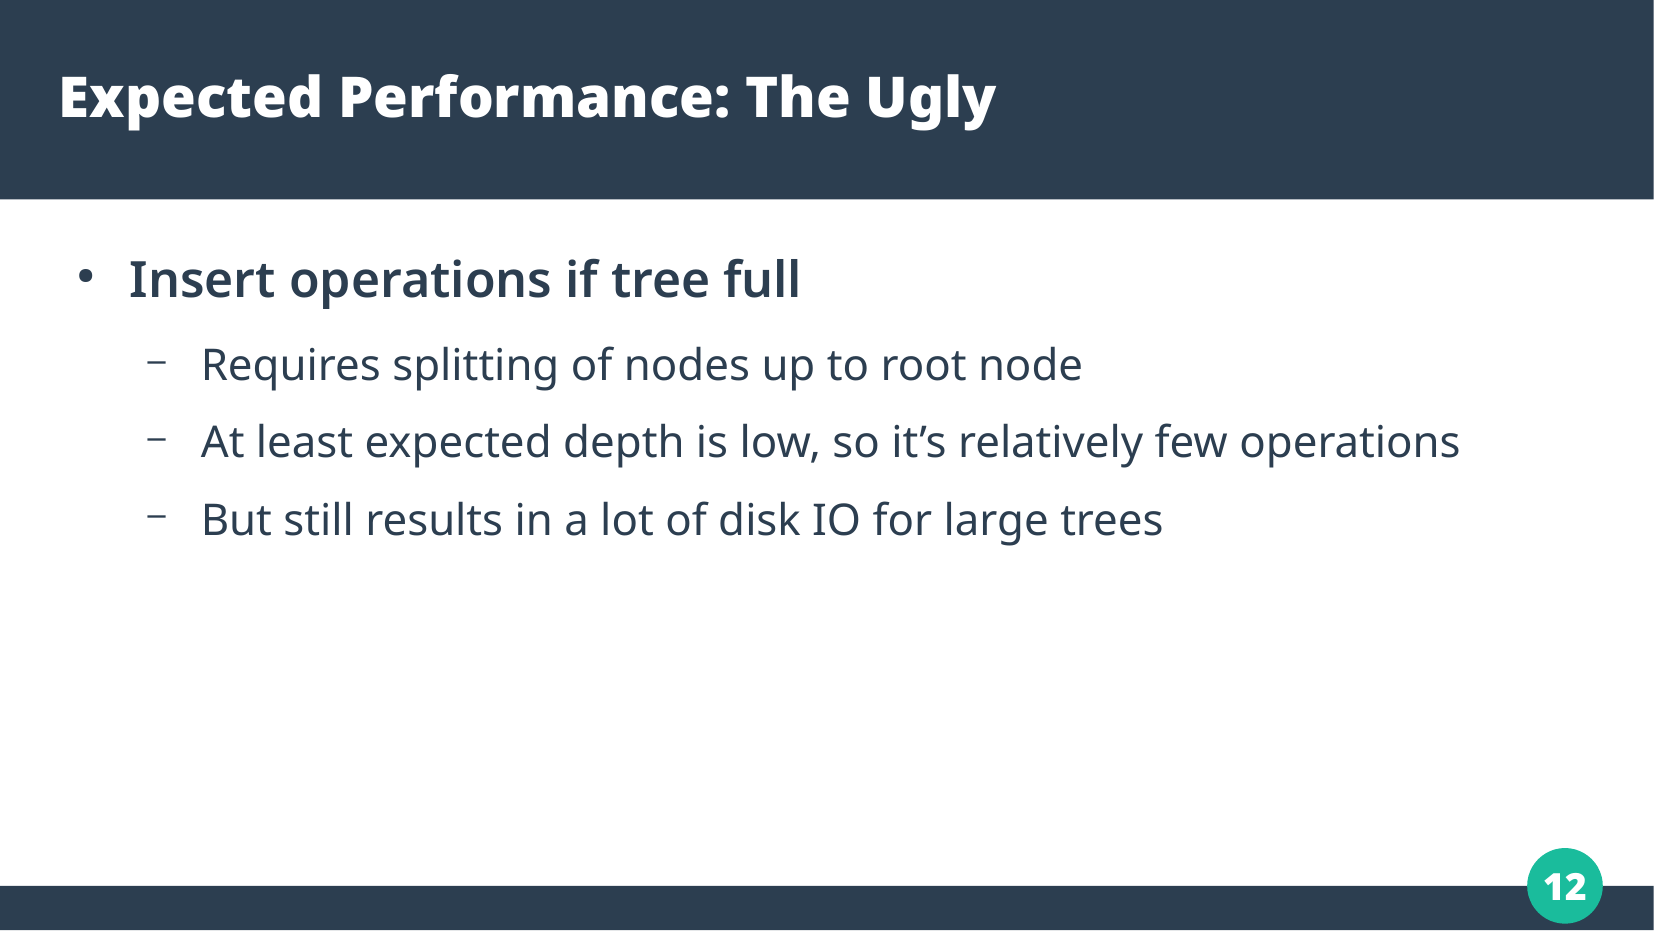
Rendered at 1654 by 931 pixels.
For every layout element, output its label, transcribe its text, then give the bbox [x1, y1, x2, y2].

title Expected Performance: The Ugly [59, 37, 1595, 155]
list Insert operations if tree full Requires splitting of nodes up to root node At least expected depth is low, so it’s relatively few operations But still results in a lot of disk IO for large trees [59, 243, 1595, 864]
